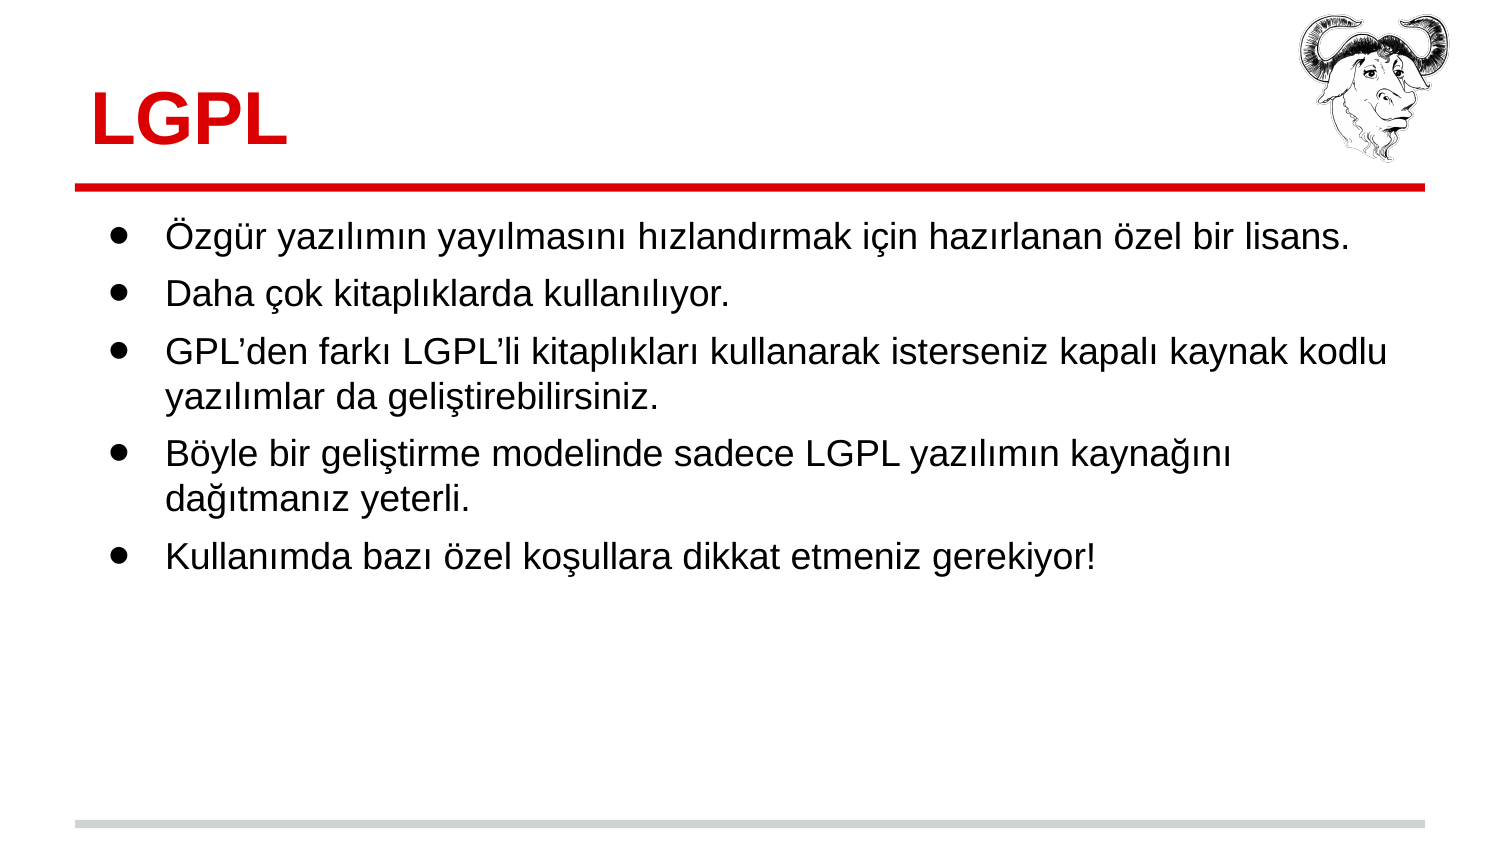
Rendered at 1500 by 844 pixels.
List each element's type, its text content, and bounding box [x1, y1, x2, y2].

picture [1286, 0, 1457, 171]
list Özgür yazılımın yayılmasını hızlandırmak için hazırlanan özel bir lisans. Daha çok kitaplıklarda kullanılıyor. GPL’den farkı LGPL’li kitaplıkları kullanarak isterseniz kapalı kaynak kodlu yazılımlar da geliştirebilirsiniz. Böyle bir geliştirme modelinde sadece LGPL yazılımın kaynağını dağıtmanız yeterli. Kullanımda bazı özel koşullara dikkat etmeniz gerekiyor! [75, 196, 1425, 808]
title LGPL [75, 33, 1425, 175]
